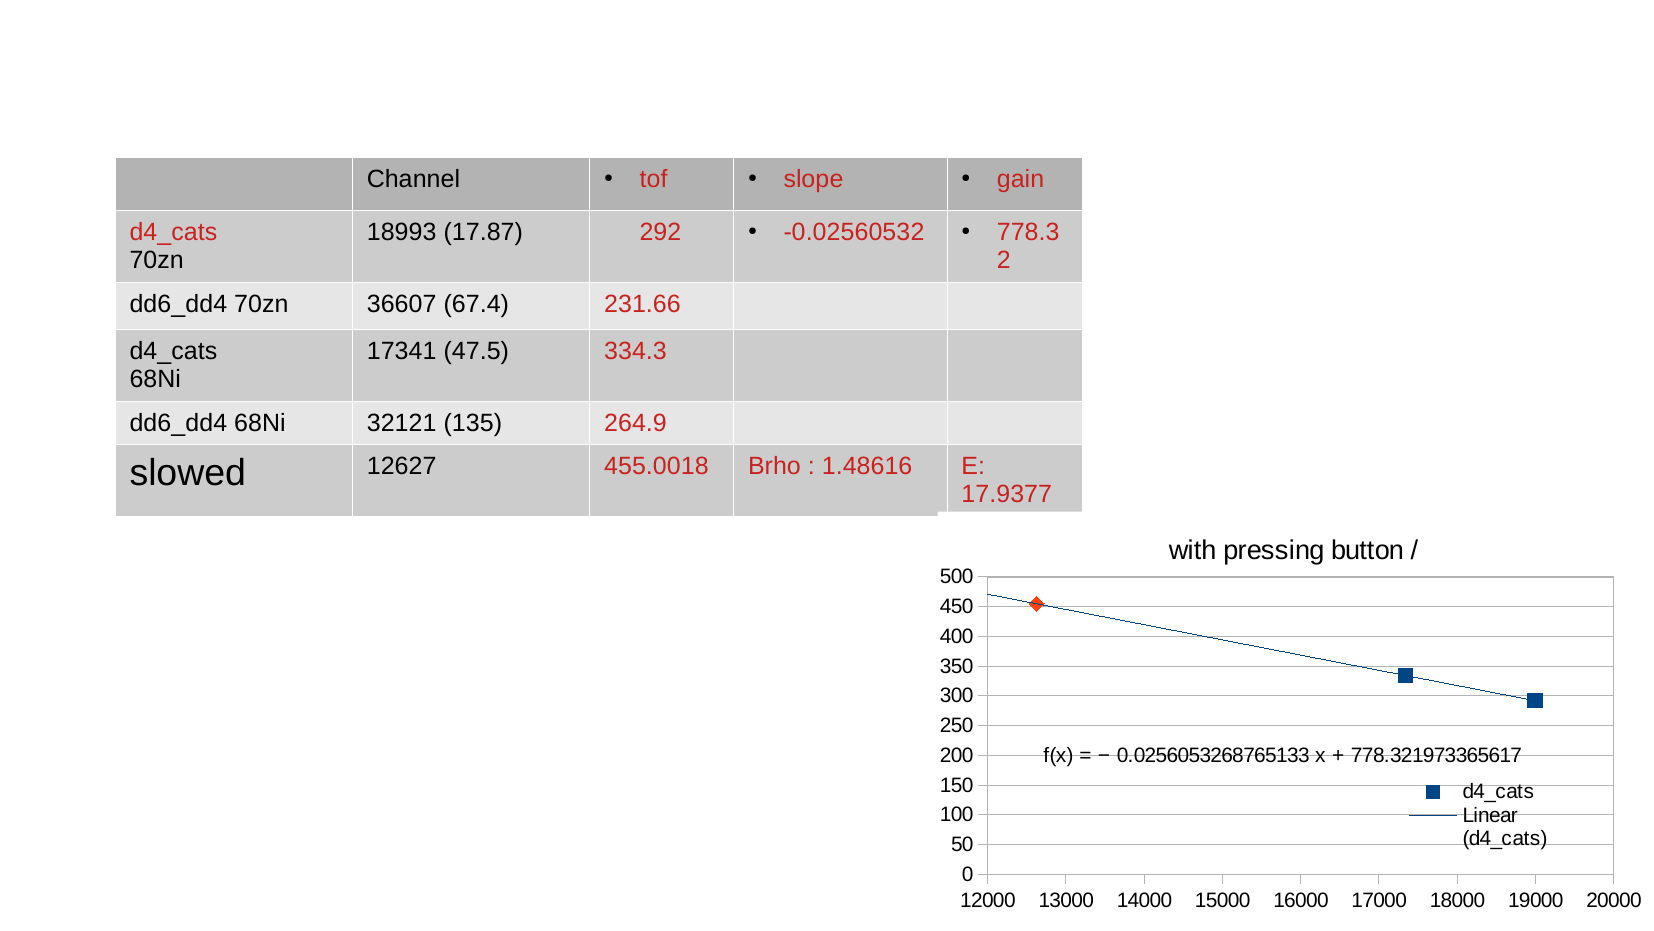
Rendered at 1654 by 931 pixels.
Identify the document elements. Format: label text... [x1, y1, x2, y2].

table_cell 292 [590, 211, 733, 282]
table_header slope [734, 158, 947, 210]
table_cell 17341 (47.5) [353, 330, 589, 401]
table_cell 264.9 [590, 402, 733, 444]
table_header gain [948, 158, 1082, 210]
table_cell 231.66 [590, 283, 733, 329]
chart [937, 511, 1651, 913]
table_cell -0.02560532 [734, 211, 947, 282]
table_cell [734, 283, 947, 329]
table_cell E: 17.9377 [948, 445, 1082, 511]
table_cell slowed [116, 445, 352, 516]
table_cell Brho : 1.48616 [734, 445, 947, 516]
table_cell 18993 (17.87) [353, 211, 589, 282]
table_cell d4_cats 70zn [116, 211, 352, 282]
table_cell dd6_dd4 70zn [116, 283, 352, 329]
table_cell dd6_dd4 68Ni [116, 402, 352, 444]
table_cell 32121 (135) [353, 402, 589, 444]
table_cell [948, 283, 1082, 329]
table_cell 12627 [353, 445, 589, 516]
table_cell [948, 330, 1082, 401]
table_cell 334.3 [590, 330, 733, 401]
table_header [116, 158, 352, 210]
table_cell [948, 402, 1082, 444]
table_cell 778.32 [948, 211, 1082, 282]
table_cell [734, 402, 947, 444]
table_cell 455.0018 [590, 445, 733, 516]
table_cell 36607 (67.4) [353, 283, 589, 329]
table_header tof [590, 158, 733, 210]
table_cell [734, 330, 947, 401]
table_header Channel [353, 158, 589, 210]
table_cell d4_cats 68Ni [116, 330, 352, 401]
